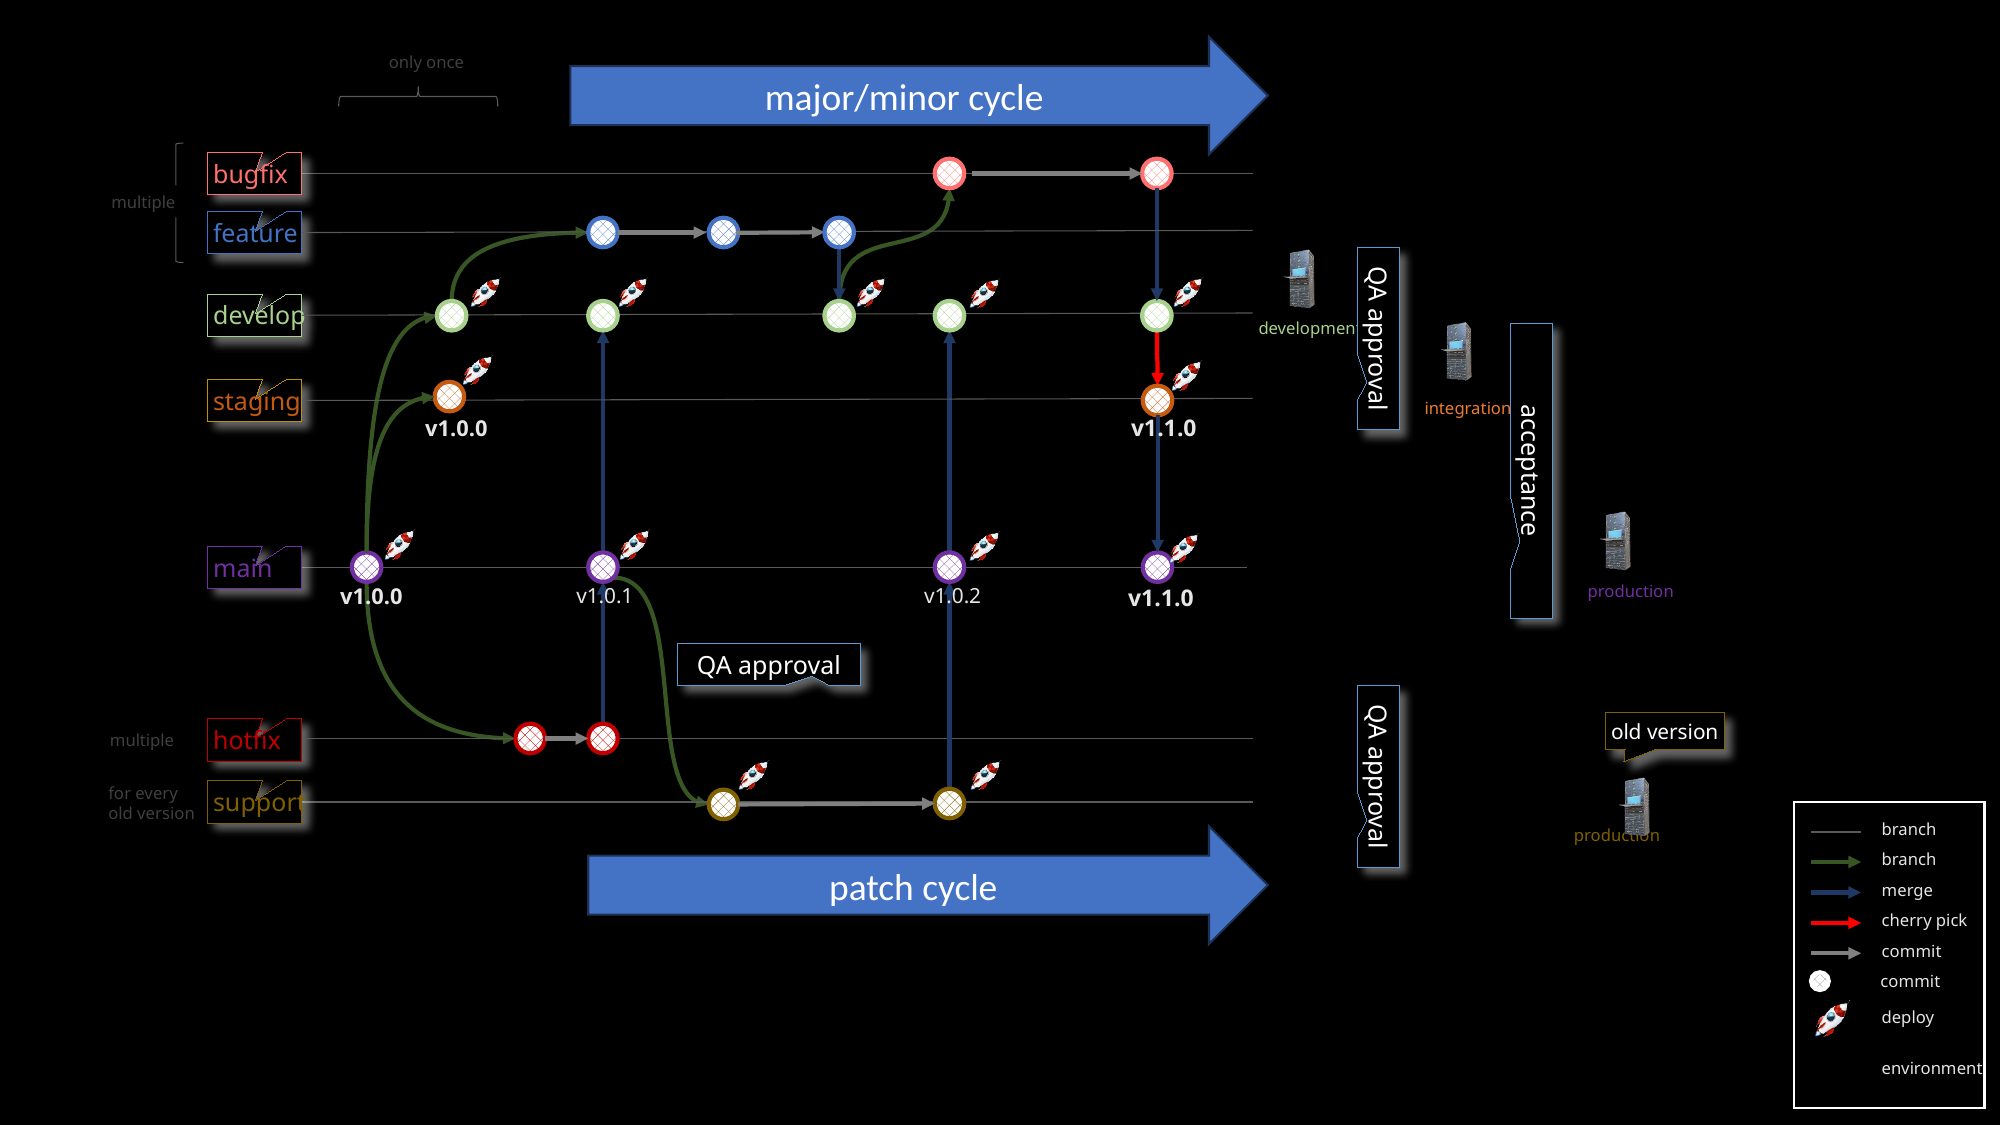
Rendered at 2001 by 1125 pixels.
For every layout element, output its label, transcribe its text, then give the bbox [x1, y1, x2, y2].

text_box [515, 723, 545, 754]
picture [381, 525, 418, 562]
text_box [934, 552, 965, 582]
text_box [588, 552, 618, 582]
text_box v1.0.0 [325, 575, 418, 617]
text_box [436, 300, 467, 331]
text_box [934, 788, 965, 819]
picture [1168, 356, 1205, 393]
text_box commit [1865, 963, 1956, 999]
text_box [1142, 552, 1173, 576]
text_box v1.1.0 [1116, 406, 1212, 449]
picture [1170, 273, 1206, 309]
text_box [1142, 301, 1172, 331]
picture [967, 756, 1004, 793]
text_box v1.0.2 [909, 575, 996, 616]
text_box commit [1866, 933, 1957, 968]
text_box integration [1409, 390, 1510, 426]
text_box staging [207, 379, 302, 422]
text_box v1.0.0 [410, 407, 503, 449]
text_box for every old version [102, 776, 202, 829]
picture [1166, 529, 1202, 565]
picture [966, 527, 1003, 563]
text_box QA approval [1357, 685, 1400, 868]
text_box [1811, 972, 1829, 991]
text_box multiple [103, 723, 181, 756]
text_box [708, 789, 738, 820]
picture [1424, 318, 1490, 383]
picture [966, 274, 1003, 311]
text_box merge [1866, 872, 1949, 902]
text_box cherry pick [1866, 902, 1983, 938]
text_box main [207, 546, 302, 589]
text_box [708, 217, 738, 248]
text_box [588, 300, 618, 331]
text_box acceptance [1510, 323, 1553, 619]
text_box develop [207, 294, 302, 337]
text_box branch [1866, 811, 1952, 847]
picture [1583, 507, 1649, 573]
text_box [934, 158, 965, 189]
text_box bugfix [207, 152, 302, 195]
text_box v1.1.0 [1113, 576, 1209, 619]
text_box major/minor cycle [570, 36, 1268, 155]
text_box [934, 300, 965, 331]
text_box only once [382, 46, 471, 79]
picture [467, 273, 504, 309]
text_box production [1572, 573, 1689, 609]
text_box old version [1605, 712, 1725, 762]
text_box v1.0.1 [561, 575, 648, 616]
text_box production [1559, 816, 1676, 852]
picture [1811, 996, 1853, 1039]
picture [853, 273, 889, 309]
text_box [351, 552, 382, 582]
text_box multiple [105, 185, 182, 218]
text_box QA approval [677, 643, 861, 686]
text_box [588, 723, 618, 754]
text_box [434, 381, 465, 407]
text_box [1142, 385, 1173, 406]
picture [735, 756, 772, 792]
picture [1267, 245, 1333, 311]
text_box support [207, 780, 302, 824]
text_box environment [1866, 1051, 1998, 1086]
picture [615, 273, 651, 309]
text_box feature [207, 211, 302, 254]
picture [1602, 773, 1668, 839]
text_box hotfix [207, 718, 302, 762]
text_box QA approval [1357, 247, 1400, 430]
text_box deploy [1866, 999, 1949, 1035]
text_box [588, 217, 618, 248]
text_box [1142, 158, 1172, 188]
text_box branch [1866, 847, 1952, 877]
text_box development [1243, 310, 1357, 346]
picture [459, 351, 496, 387]
text_box [824, 217, 854, 248]
text_box [824, 300, 854, 331]
text_box patch cycle [588, 826, 1268, 945]
picture [616, 525, 653, 562]
